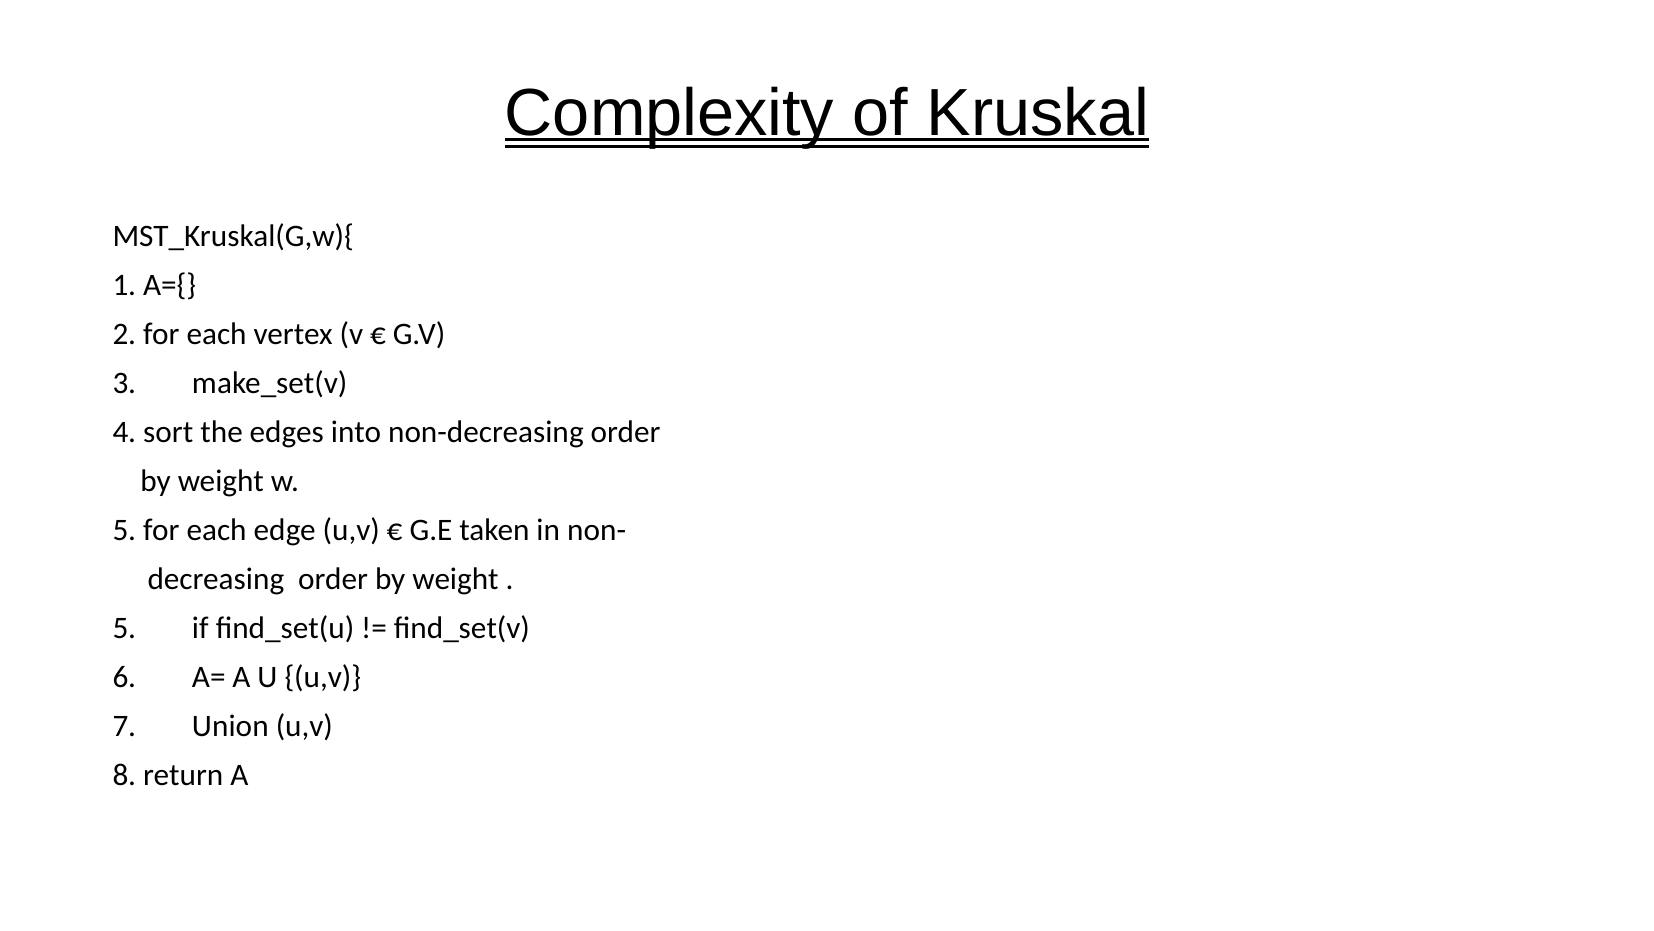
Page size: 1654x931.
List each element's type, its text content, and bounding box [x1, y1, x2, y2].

subtitle MST_Kruskal(G,w){ 1. A={} 2. for each vertex (v € G.V) 3. make_set(v) 4. sort the edges into non-decreasing order by weight w. 5. for each edge (u,v) € G.E taken in non- decreasing order by weight . 5. if find_set(u) != find_set(v) 6. A= A U {(u,v)} 7. Union (u,v) 8. return A [112, 224, 1571, 791]
title Complexity of Kruskal [116, 75, 1538, 150]
